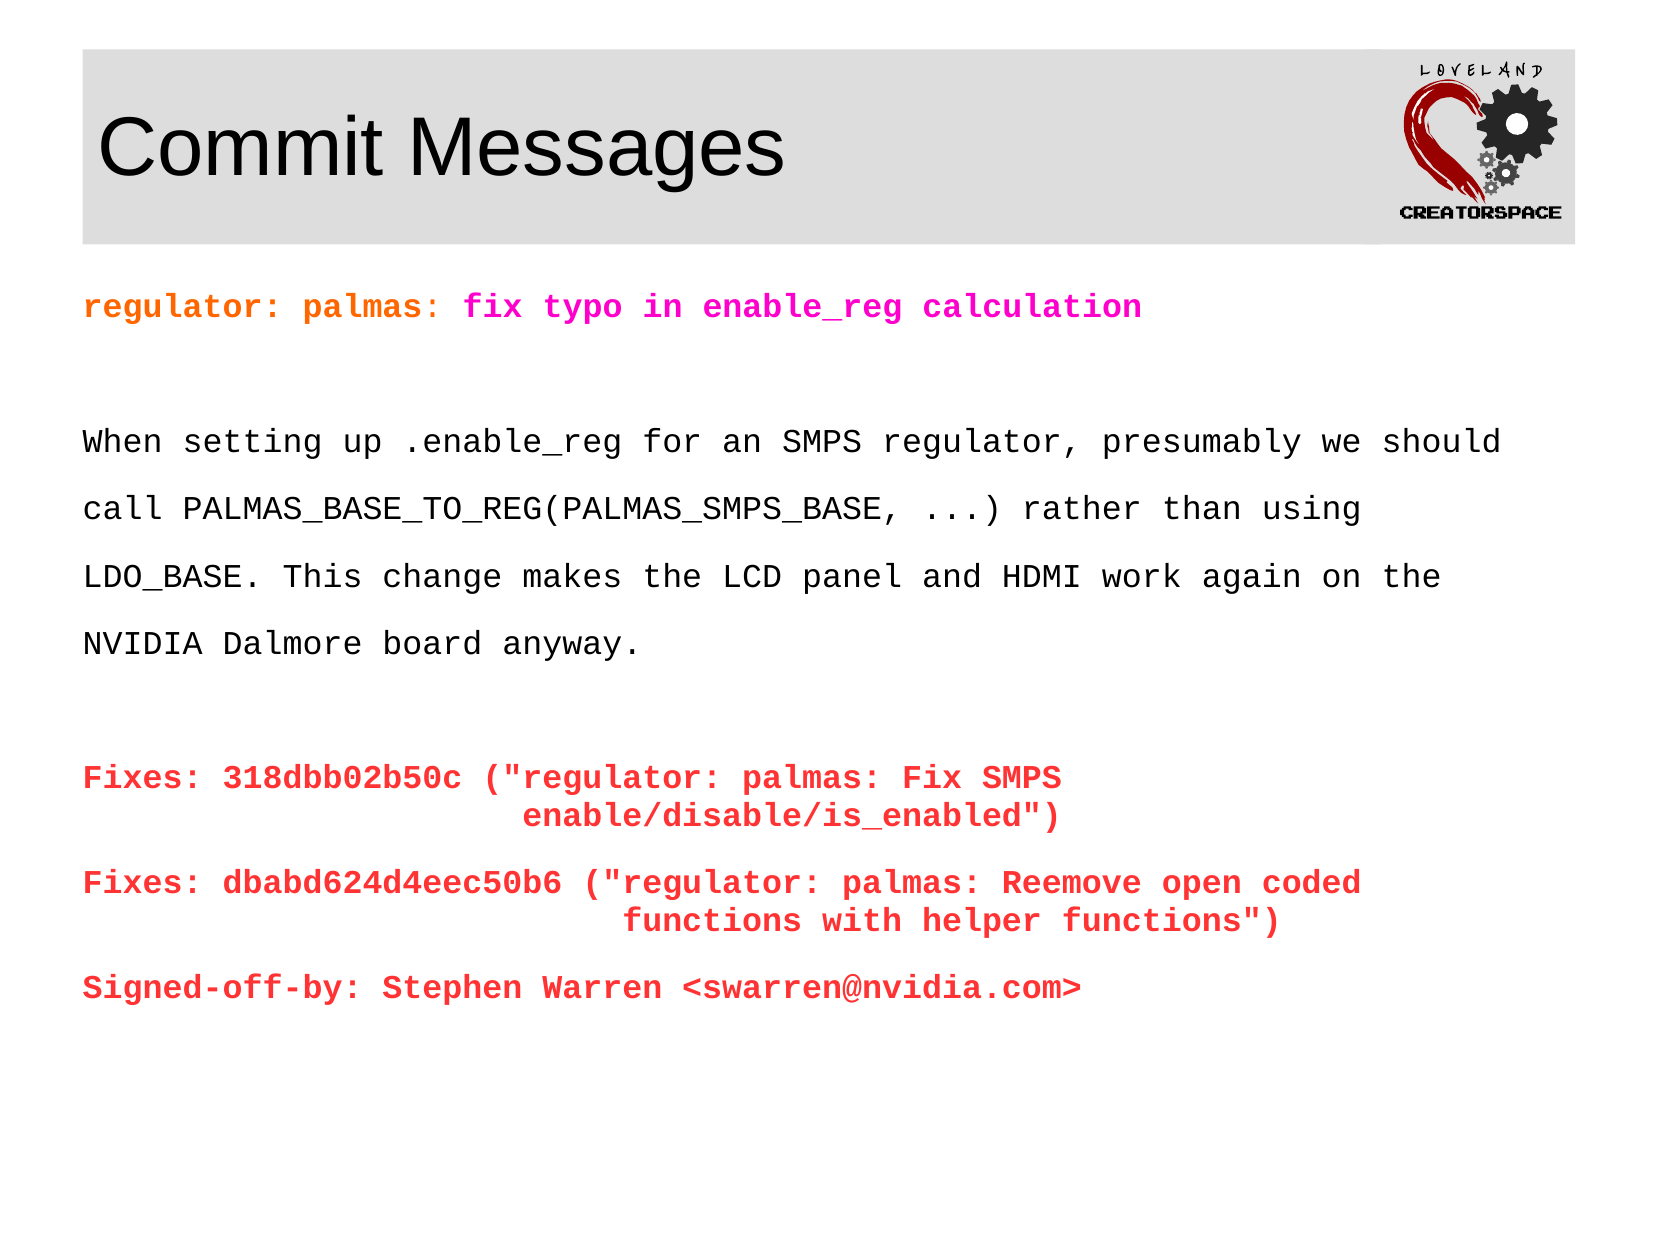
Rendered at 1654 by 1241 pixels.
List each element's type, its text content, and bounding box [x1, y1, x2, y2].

title Commit Messages [82, 49, 1381, 245]
list regulator: palmas: fix typo in enable_reg calculation When setting up .enable_reg for an SMPS regulator, presumably we should call PALMAS_BASE_TO_REG(PALMAS_SMPS_BASE, ...) rather than using LDO_BASE. This change makes the LCD panel and HDMI work again on the NVIDIA Dalmore board anyway. Fixes: 318dbb02b50c ("regulator: palmas: Fix SMPS enable/disable/is_enabled") Fixes: dbabd624d4eec50b6 ("regulator: palmas: Reemove open coded functions with helper functions") Signed-off-by: Stephen Warren <swarren@nvidia.com> [82, 290, 1571, 1010]
